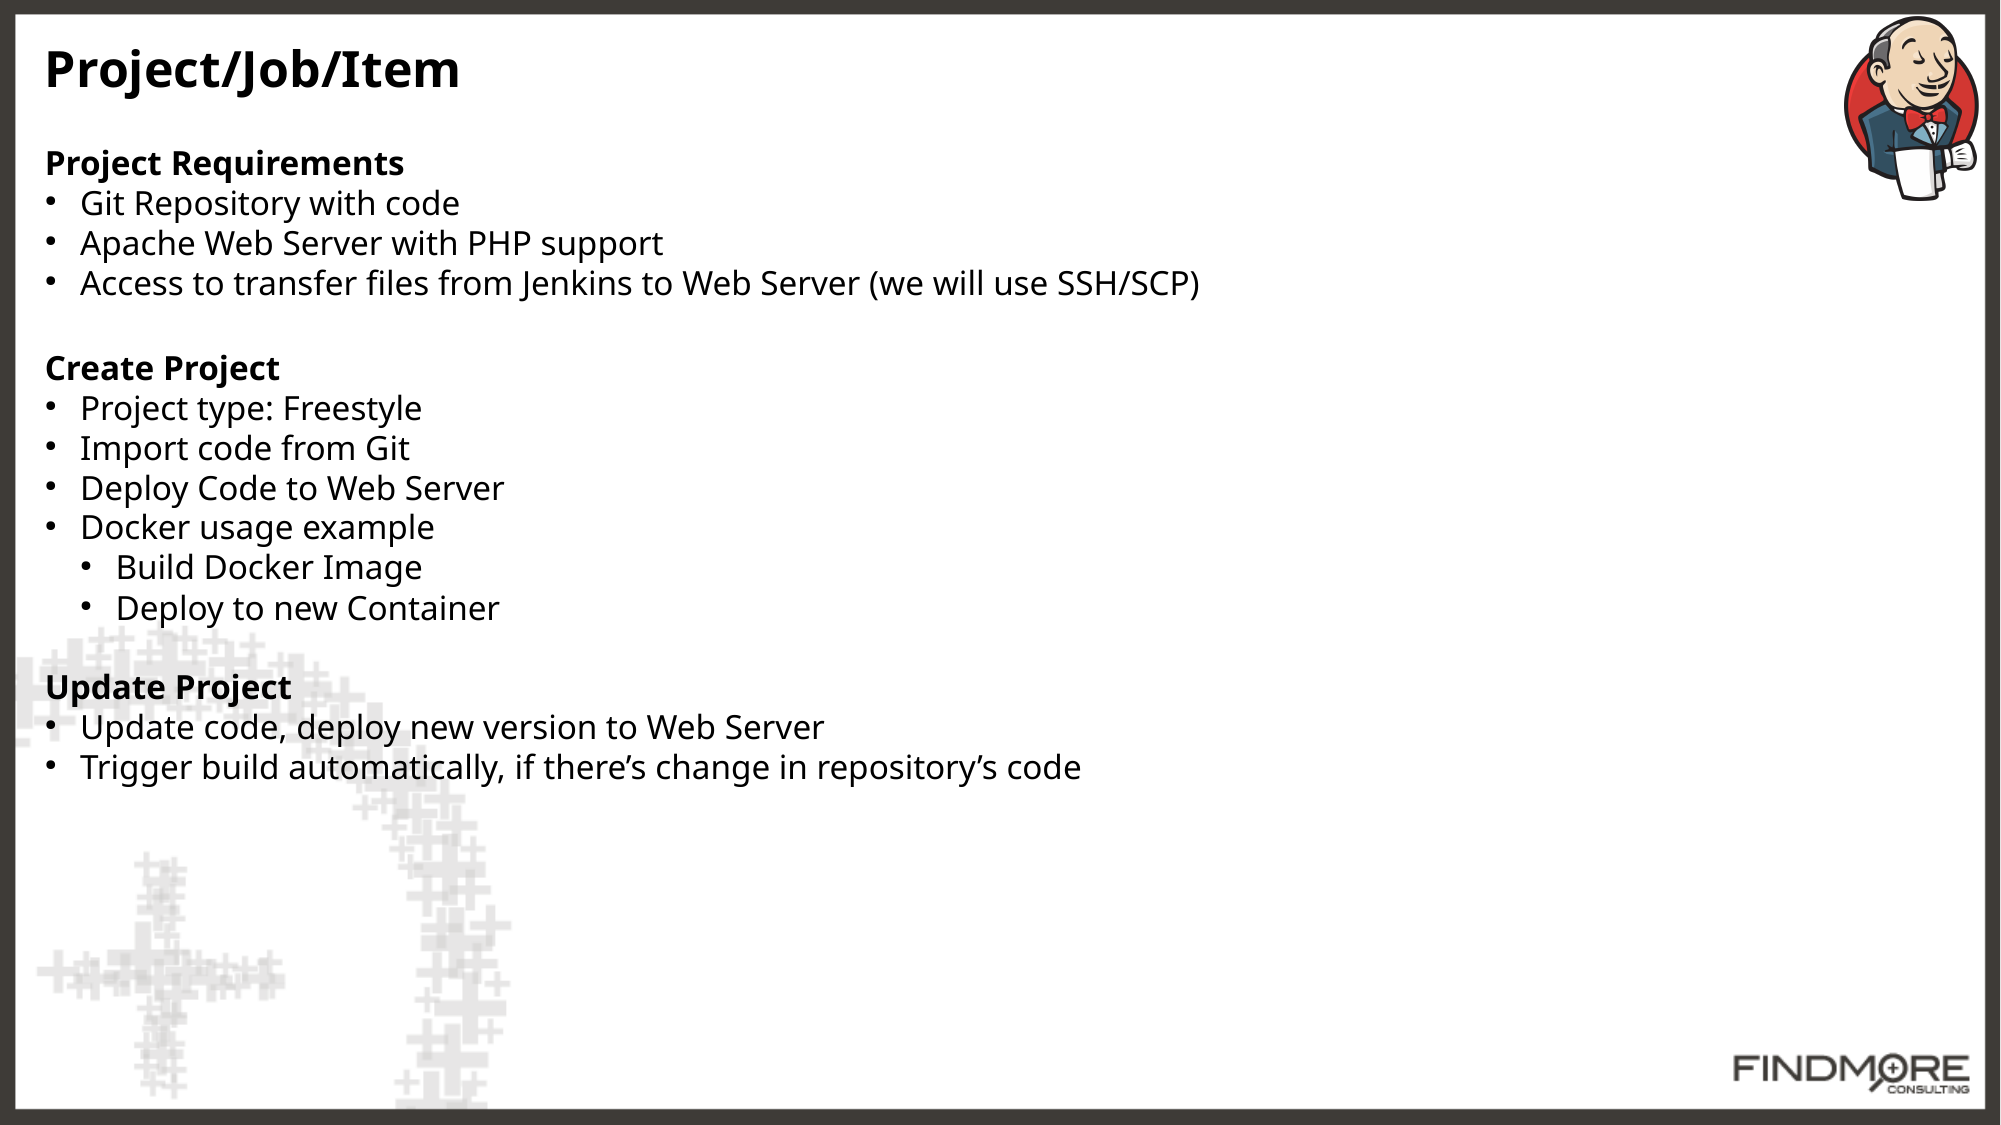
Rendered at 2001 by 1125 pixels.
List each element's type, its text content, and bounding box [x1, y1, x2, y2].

picture [0, 0, 2001, 1125]
text_box Project/Job/Item Project Requirements Git Repository with code Apache Web Server with PHP support Access to transfer files from Jenkins to Web Server (we will use SSH/SCP) Create Project Project type: Freestyle Import code from Git Deploy Code to Web Server Docker usage example Build Docker Image Deploy to new Container Update Project Update code, deploy new version to Web Server Trigger build automatically, if there’s change in repository’s code [29, 29, 1950, 1035]
